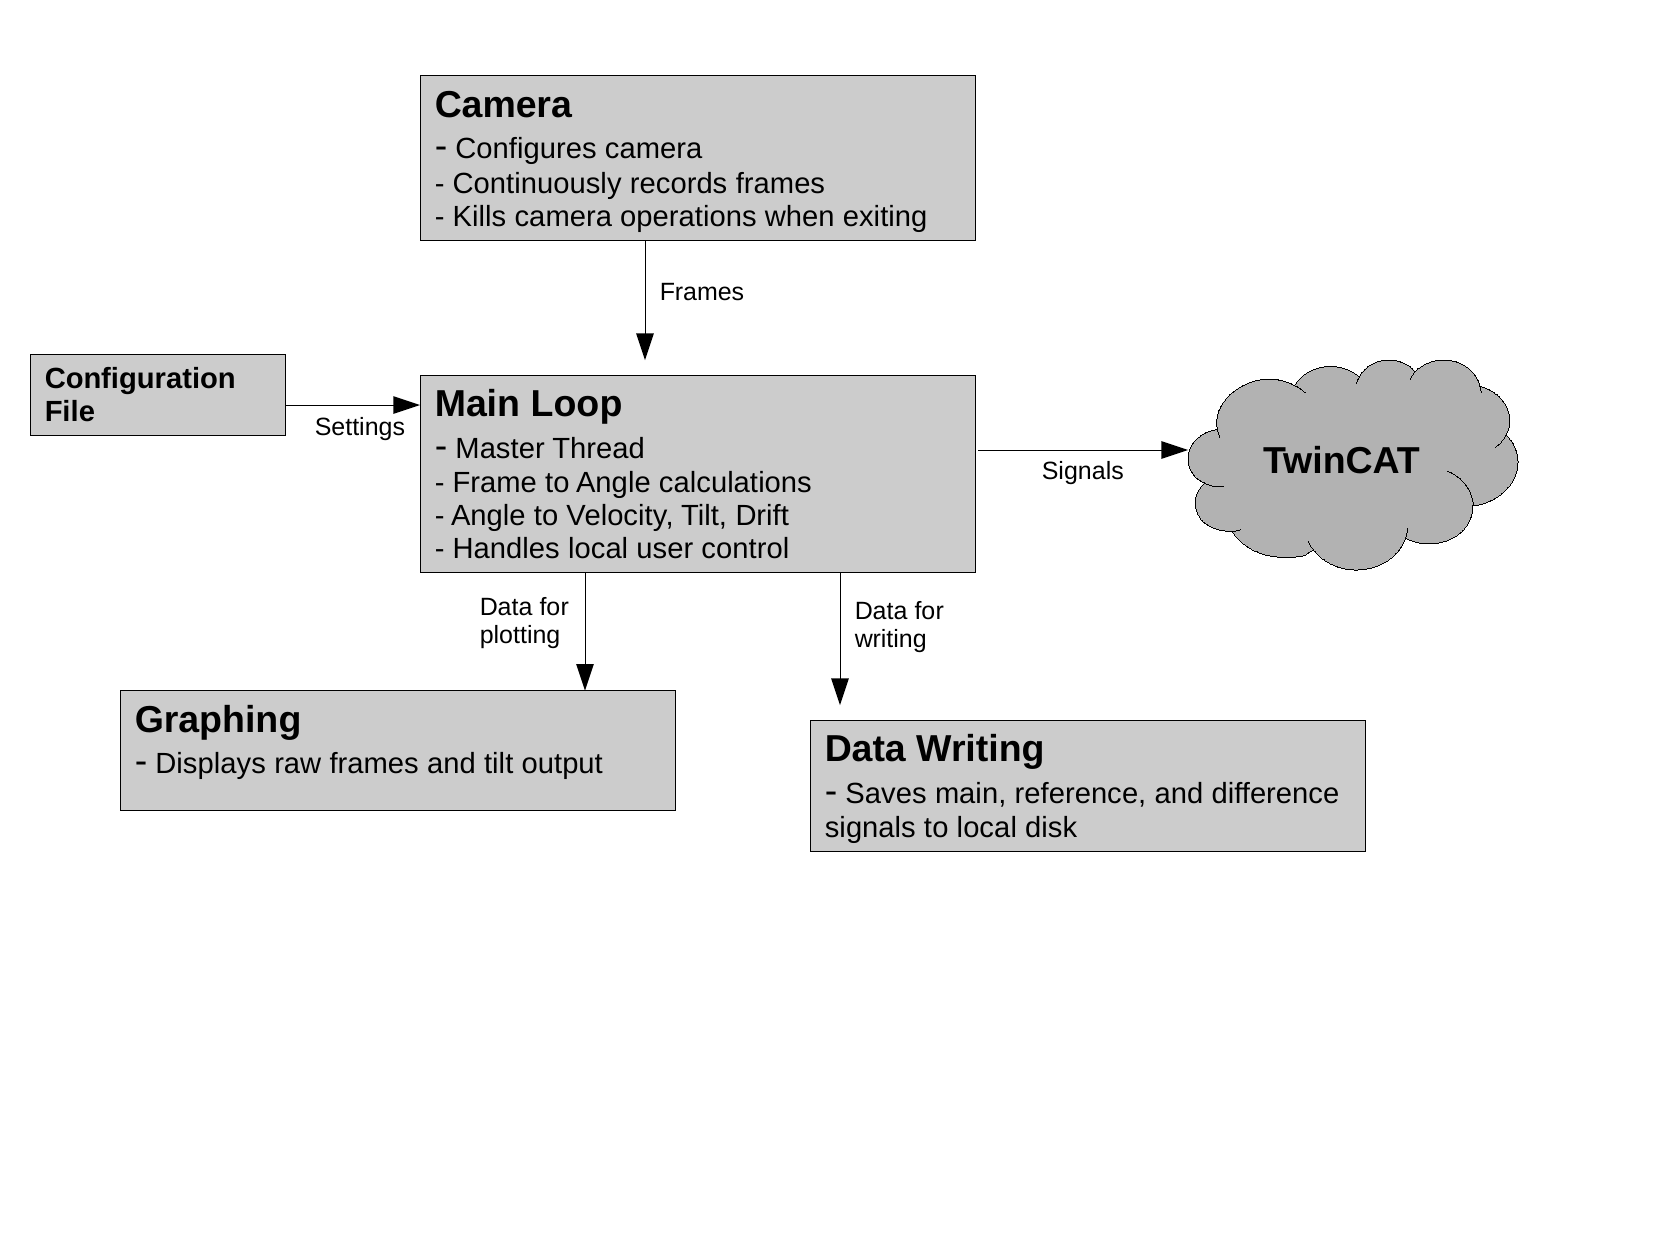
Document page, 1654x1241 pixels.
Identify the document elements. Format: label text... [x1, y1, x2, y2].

text_box Data for writing [840, 589, 1006, 661]
text_box Frames [645, 270, 811, 313]
text_box Data Writing - Saves main, reference, and difference signals to local disk [810, 720, 1366, 852]
text_box Graphing - Displays raw frames and tilt output [120, 690, 676, 811]
text_box Configuration File [30, 354, 286, 436]
text_box Main Loop - Master Thread - Frame to Angle calculations - Angle to Velocity, Tilt, Drift - Handles local user control [420, 375, 976, 573]
text_box Camera - Configures camera - Continuously records frames - Kills camera operations when exiting [420, 75, 976, 241]
text_box Settings [300, 405, 466, 448]
text_box Data for plotting [465, 585, 631, 656]
text_box TwinCAT [1188, 360, 1519, 571]
